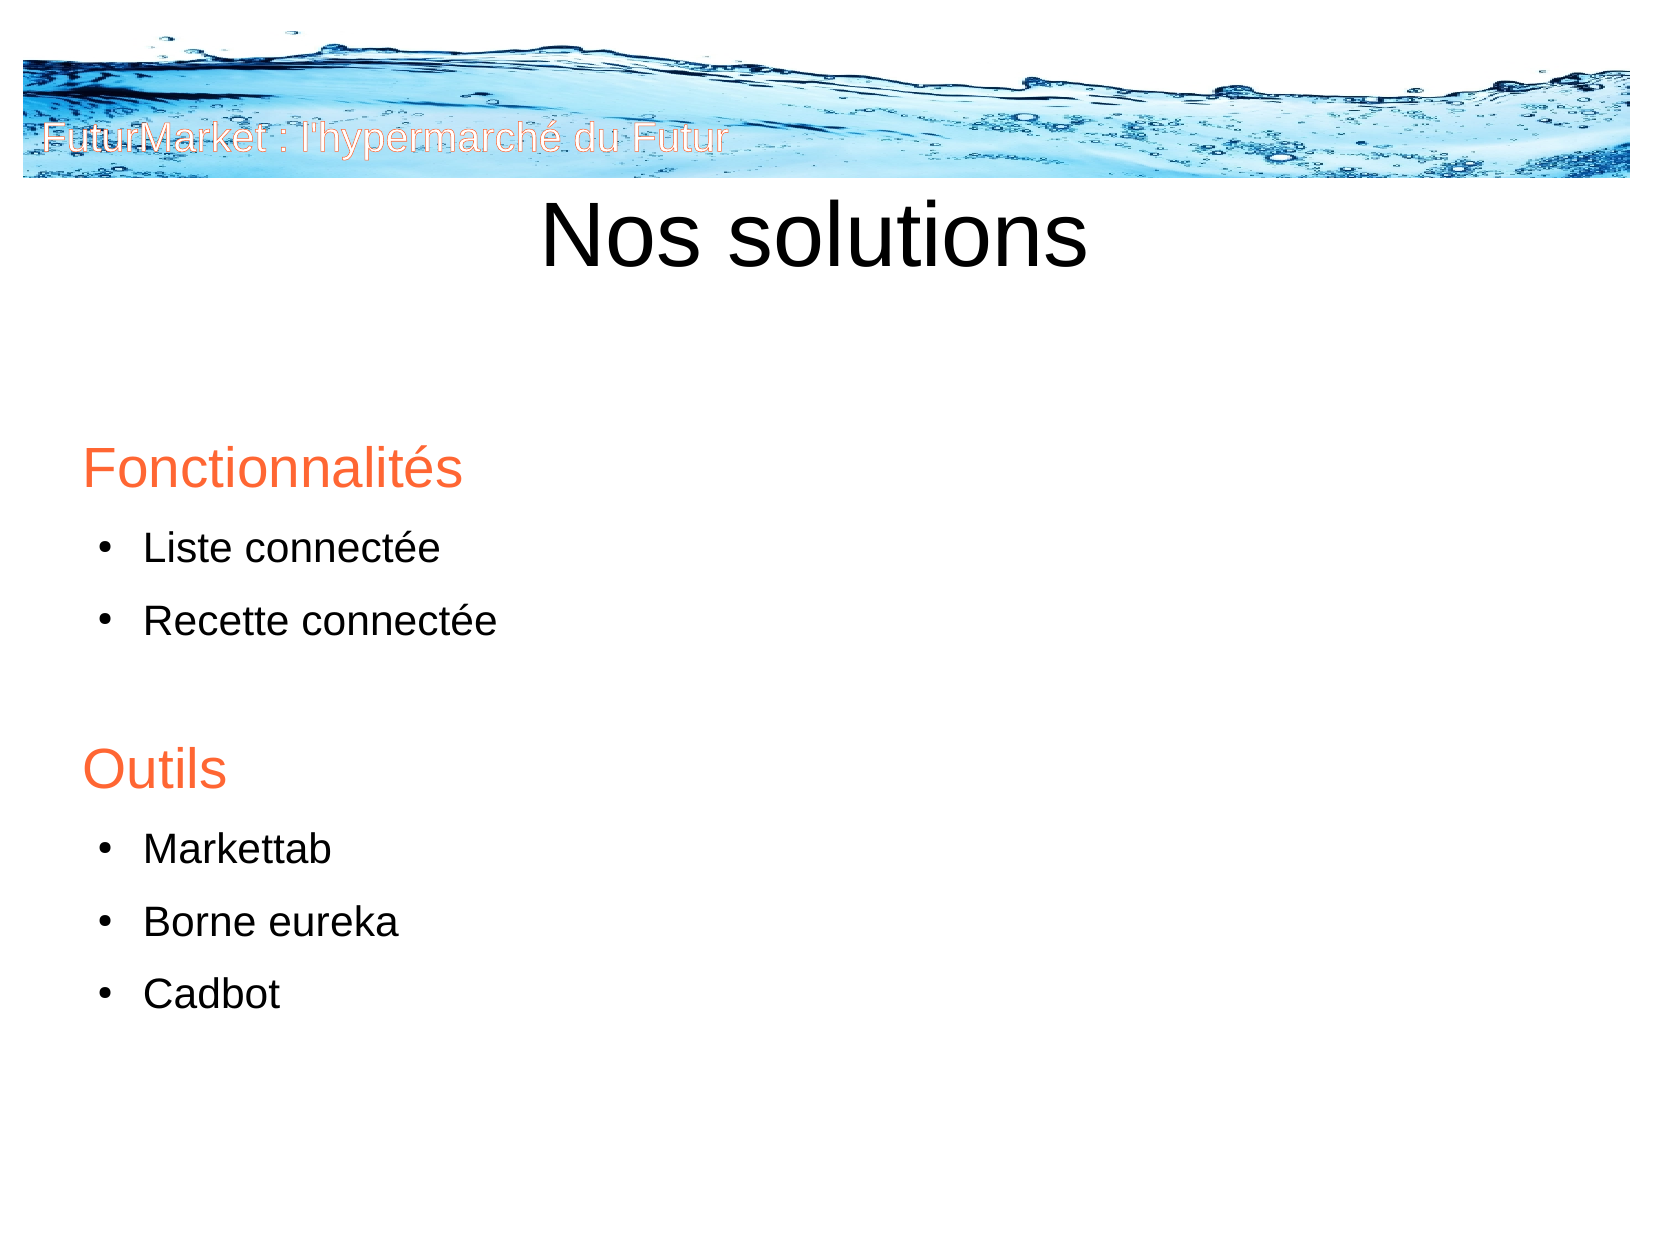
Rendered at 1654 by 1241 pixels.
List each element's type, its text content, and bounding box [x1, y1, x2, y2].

title Nos solutions [23, 180, 1607, 290]
picture [23, 23, 1630, 178]
list Fonctionnalités Liste connectée Recette connectée Outils Markettab Borne eureka Cadbot [82, 299, 1571, 1019]
